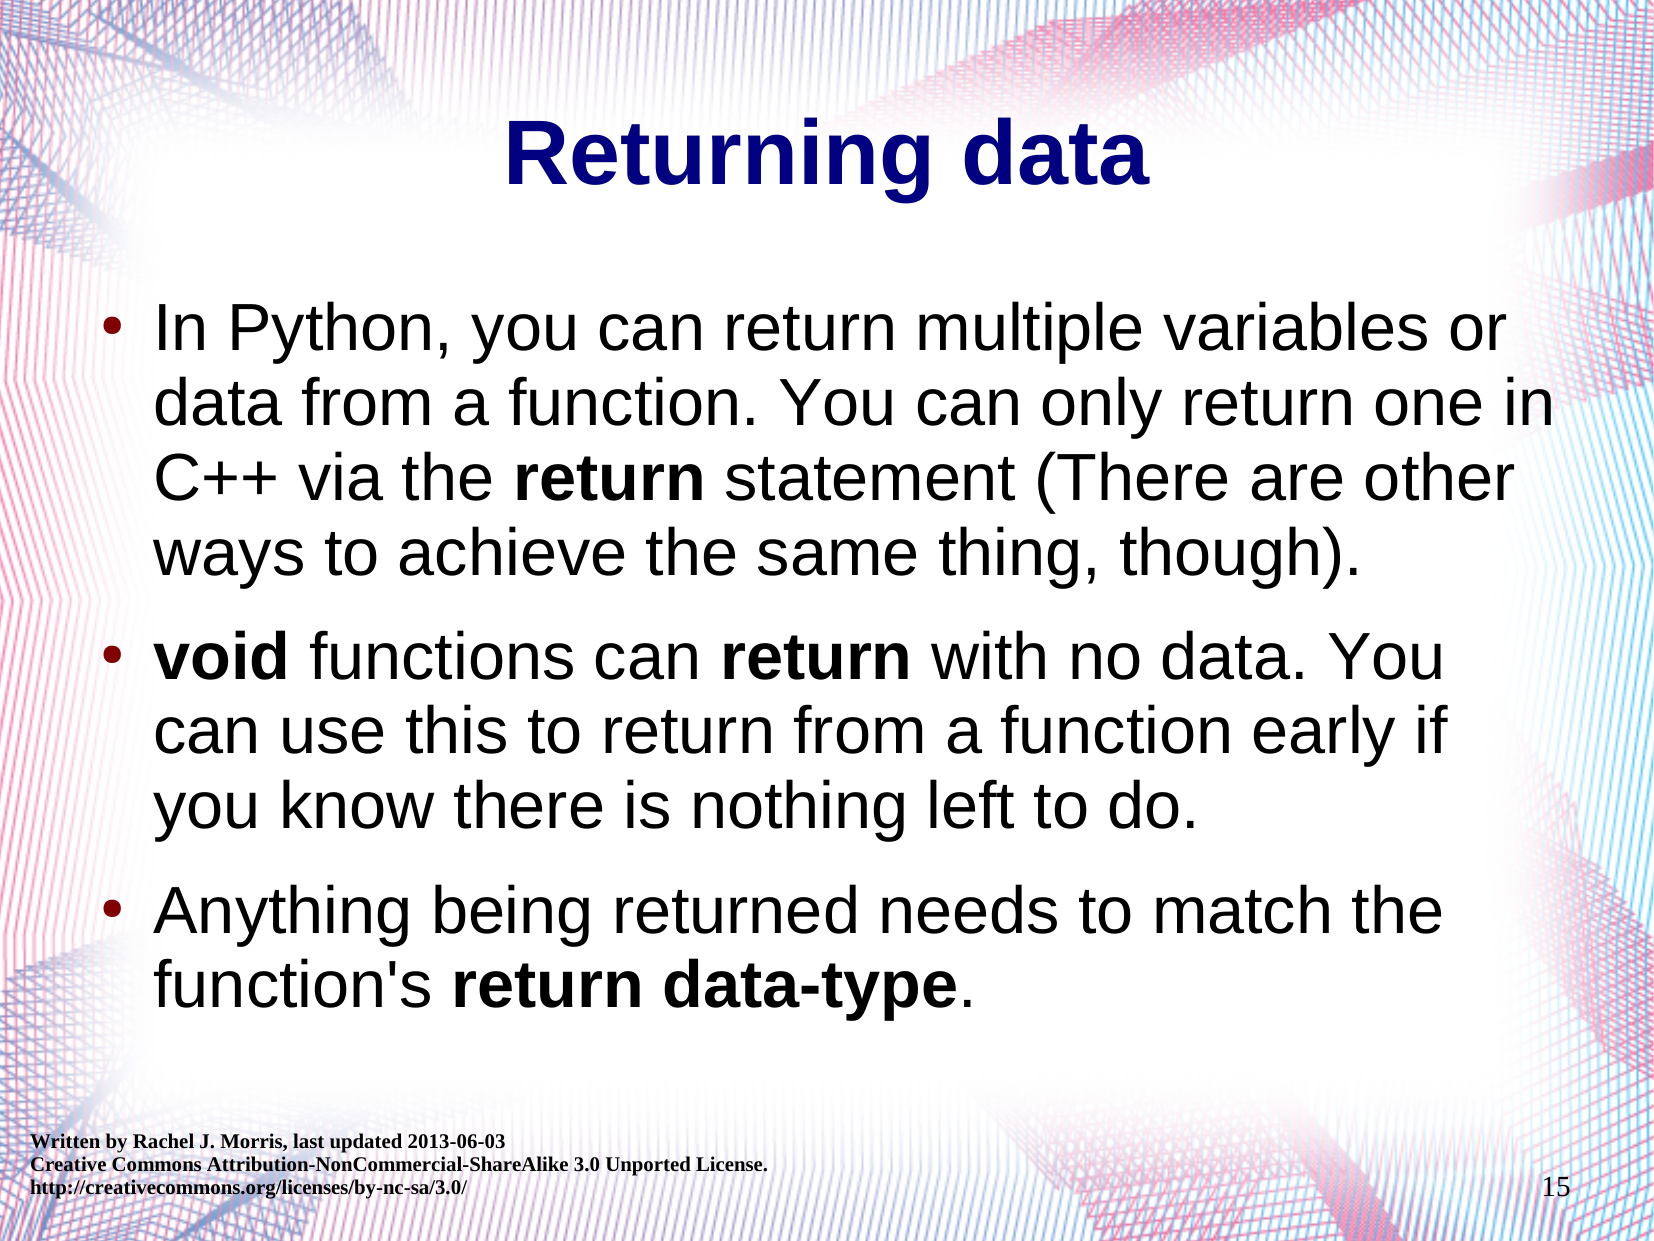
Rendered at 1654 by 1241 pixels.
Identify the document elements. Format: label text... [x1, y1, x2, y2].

picture [0, 0, 1654, 1241]
list In Python, you can return multiple variables or data from a function. You can only return one in C++ via the return statement (There are other ways to achieve the same thing, though). void functions can return with no data. You can use this to return from a function early if you know there is nothing left to do. Anything being returned needs to match the function's return data-type. [82, 290, 1571, 1023]
title Returning data [82, 49, 1571, 257]
